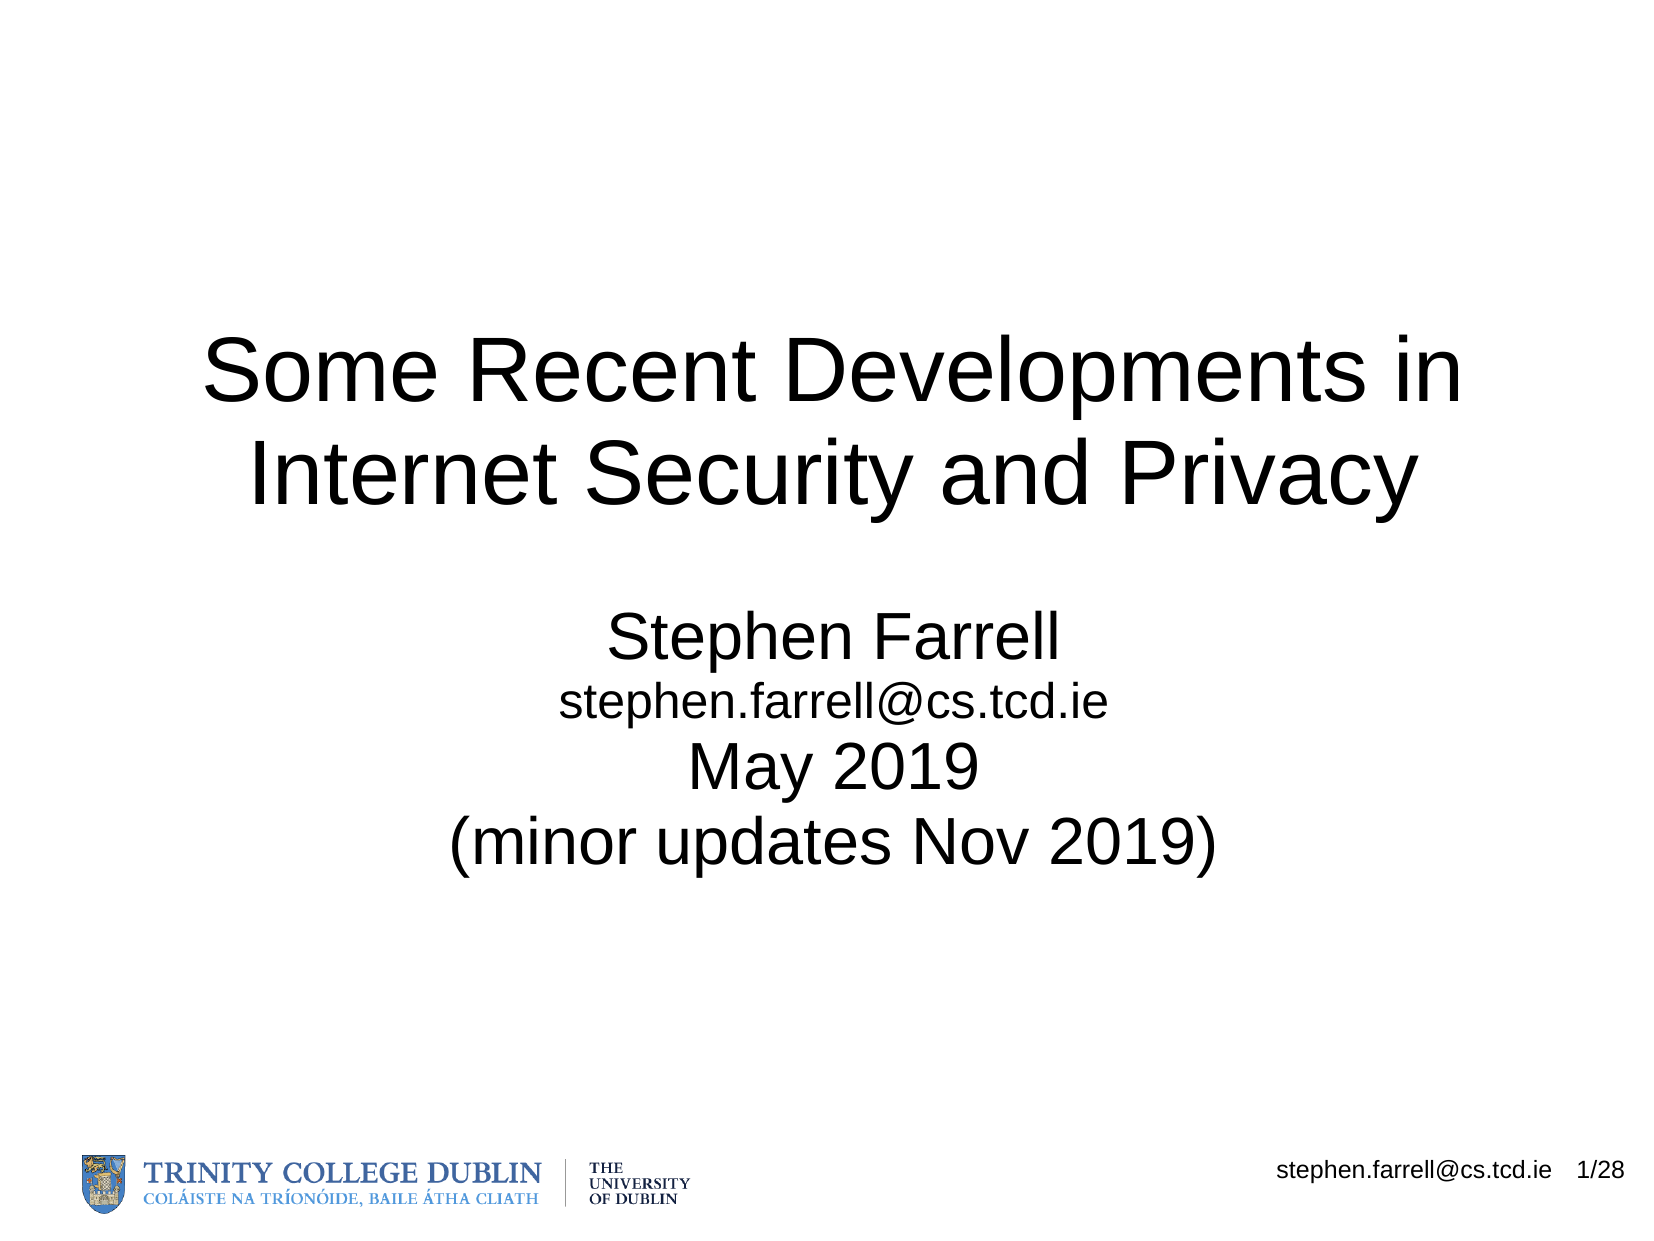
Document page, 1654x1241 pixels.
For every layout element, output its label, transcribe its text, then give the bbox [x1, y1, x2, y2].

text_box Some Recent Developments in Internet Security and Privacy Stephen Farrell stephen.farrell@cs.tcd.ie May 2019 (minor updates Nov 2019) [90, 295, 1579, 903]
picture [82, 1155, 694, 1214]
